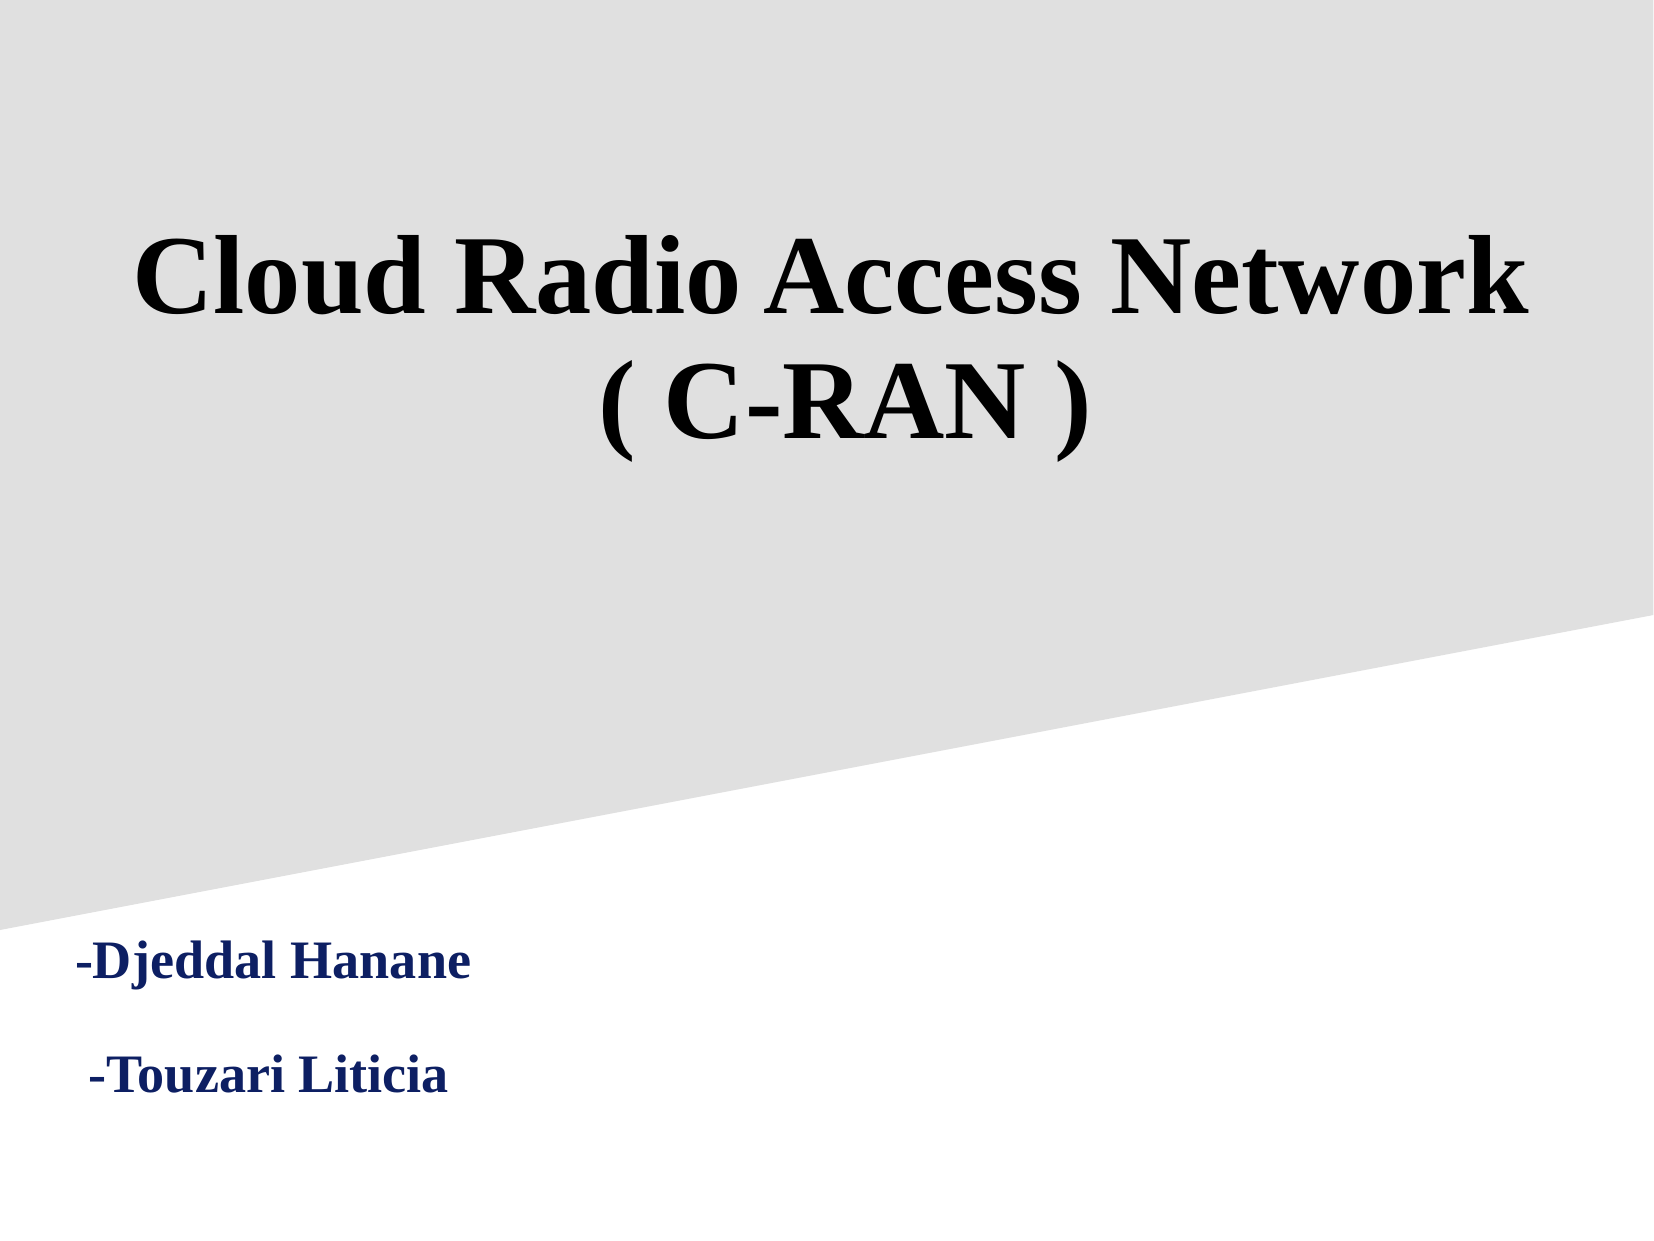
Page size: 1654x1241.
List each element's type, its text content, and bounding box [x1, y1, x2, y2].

title -Djeddal Hanane -Touzari Liticia [75, 900, 676, 1147]
title Cloud Radio Access Network ( C-RAN ) [87, 150, 1576, 527]
